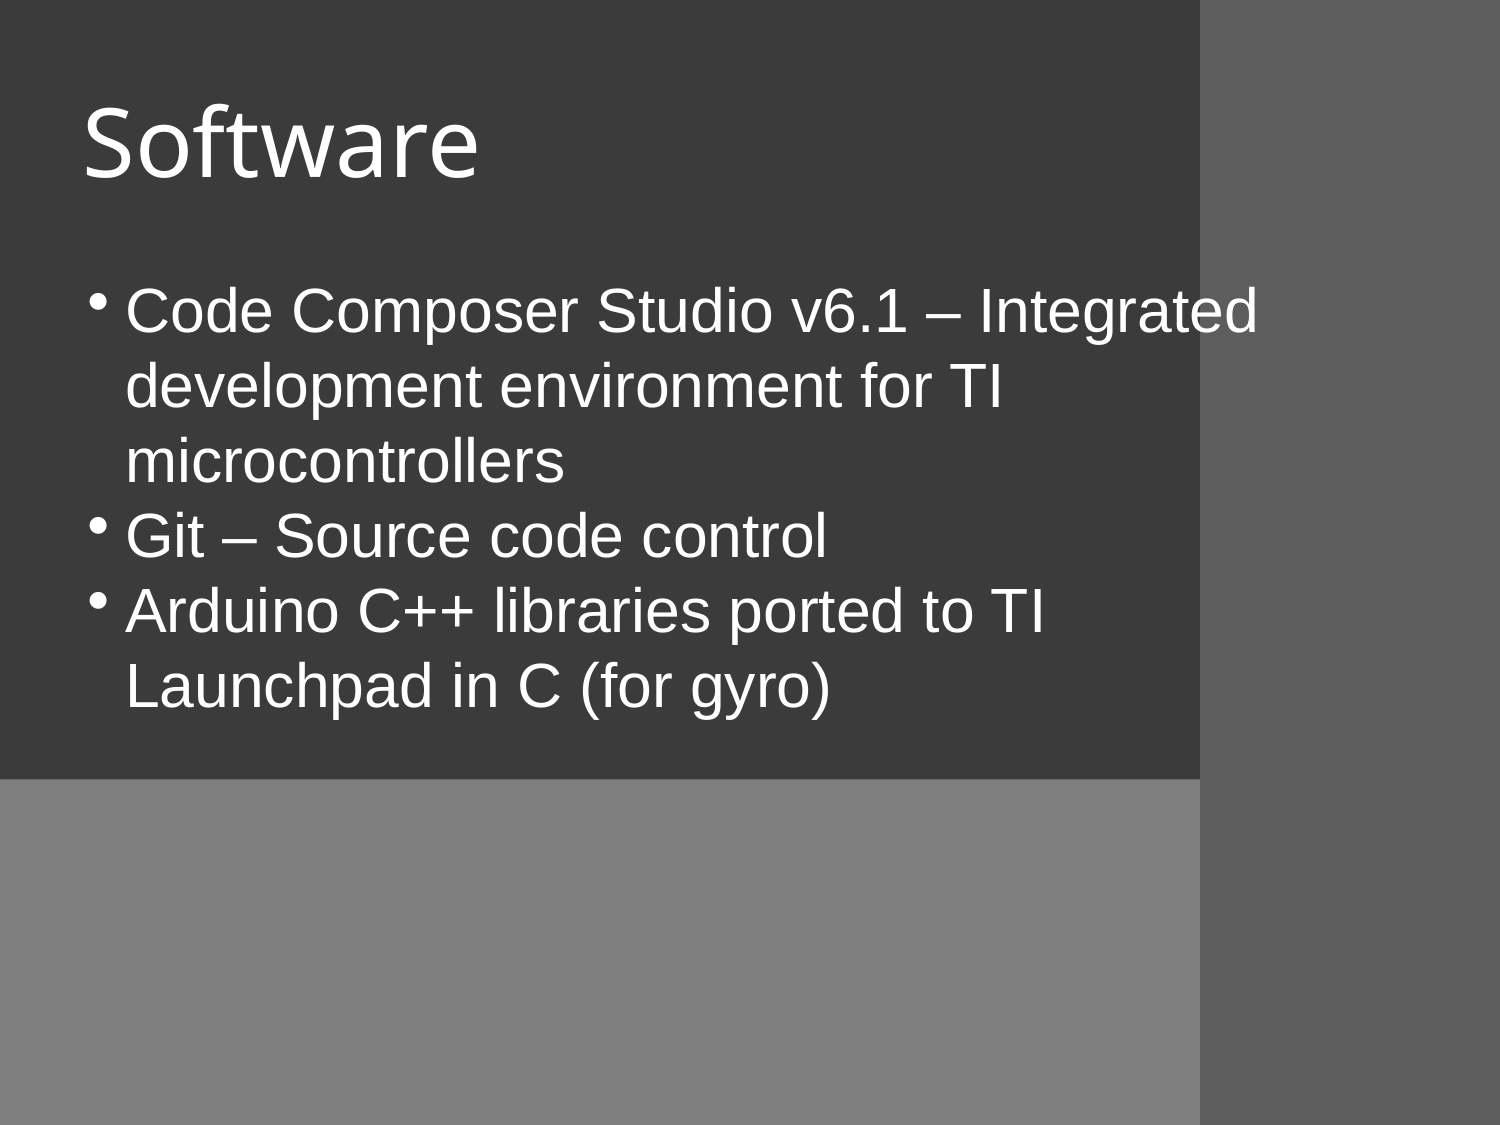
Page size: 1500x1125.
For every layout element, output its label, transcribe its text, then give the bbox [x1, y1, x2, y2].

text_box Code Composer Studio v6.1 – Integrated development environment for TI microcontrollers Git – Source code control Arduino C++ libraries ported to TI Launchpad in C (for gyro) [74, 262, 1300, 1005]
text_box Software [74, 45, 1300, 233]
